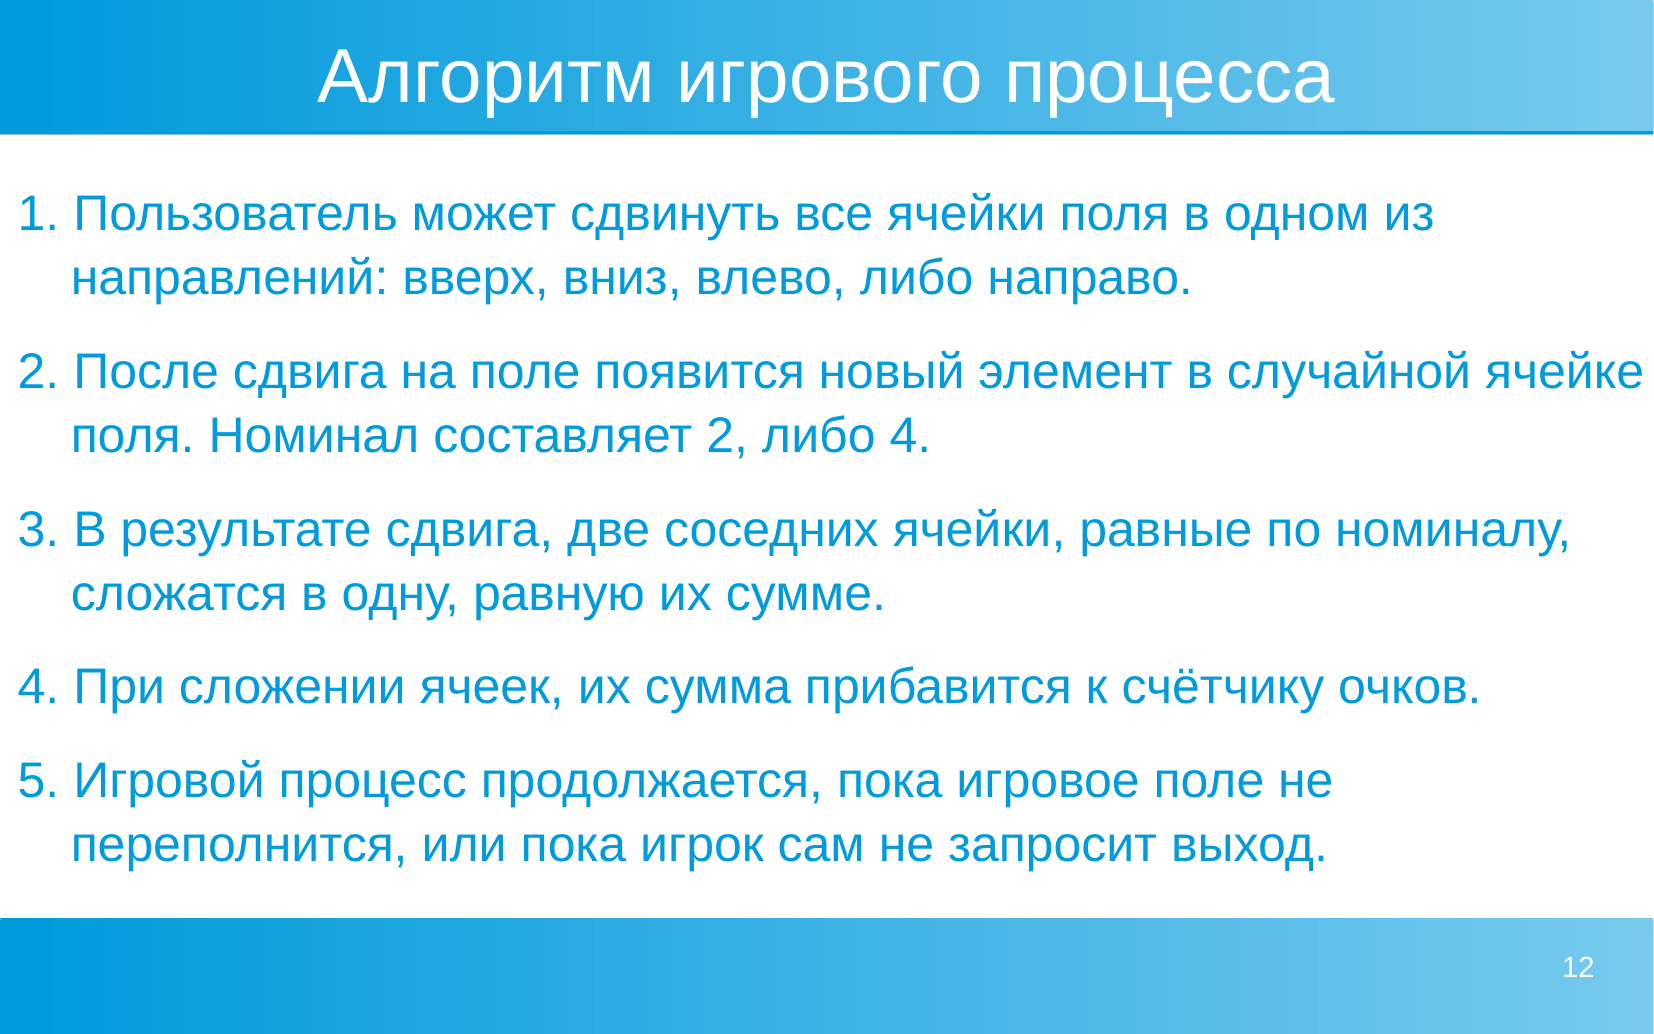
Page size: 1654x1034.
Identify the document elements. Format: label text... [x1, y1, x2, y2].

title Алгоритм игрового процесса [59, 32, 1595, 120]
list Пользователь может сдвинуть все ячейки поля в одном из направлений: вверх, вниз, влево, либо направо. После сдвига на поле появится новый элемент в случайной ячейке поля. Номинал составляет 2, либо 4. В результате сдвига, две соседних ячейки, равные по номиналу, сложатся в одну, равную их сумме. При сложении ячеек, их сумма прибавится к счётчику очков. Игровой процесс продолжается, пока игровое поле не переполнится, или пока игрок сам не запросит выход. [0, 177, 1654, 886]
